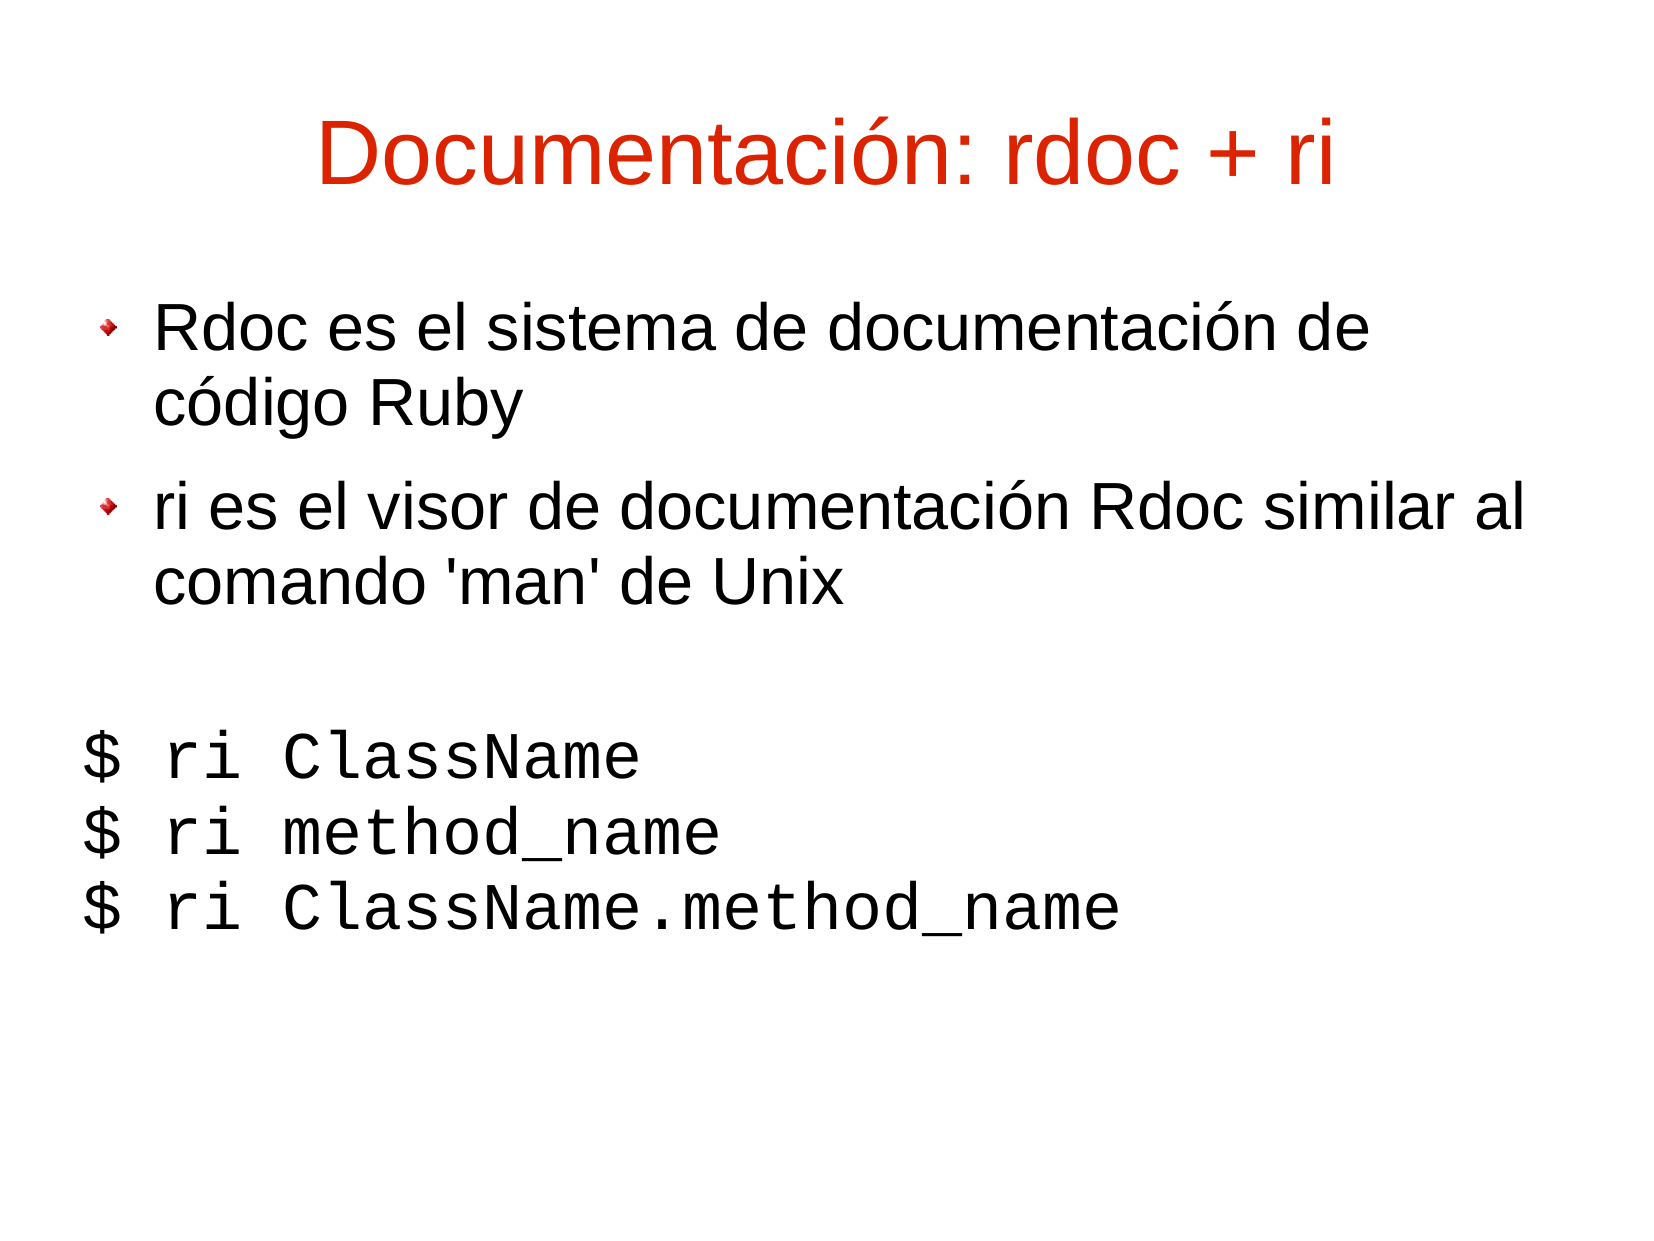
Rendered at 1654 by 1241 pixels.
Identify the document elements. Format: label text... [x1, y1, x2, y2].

title Documentación: rdoc + ri [82, 49, 1571, 257]
list Rdoc es el sistema de documentación de código Ruby ri es el visor de documentación Rdoc similar al comando 'man' de Unix $ ri ClassName $ ri method_name $ ri ClassName.method_name [82, 290, 1571, 1109]
